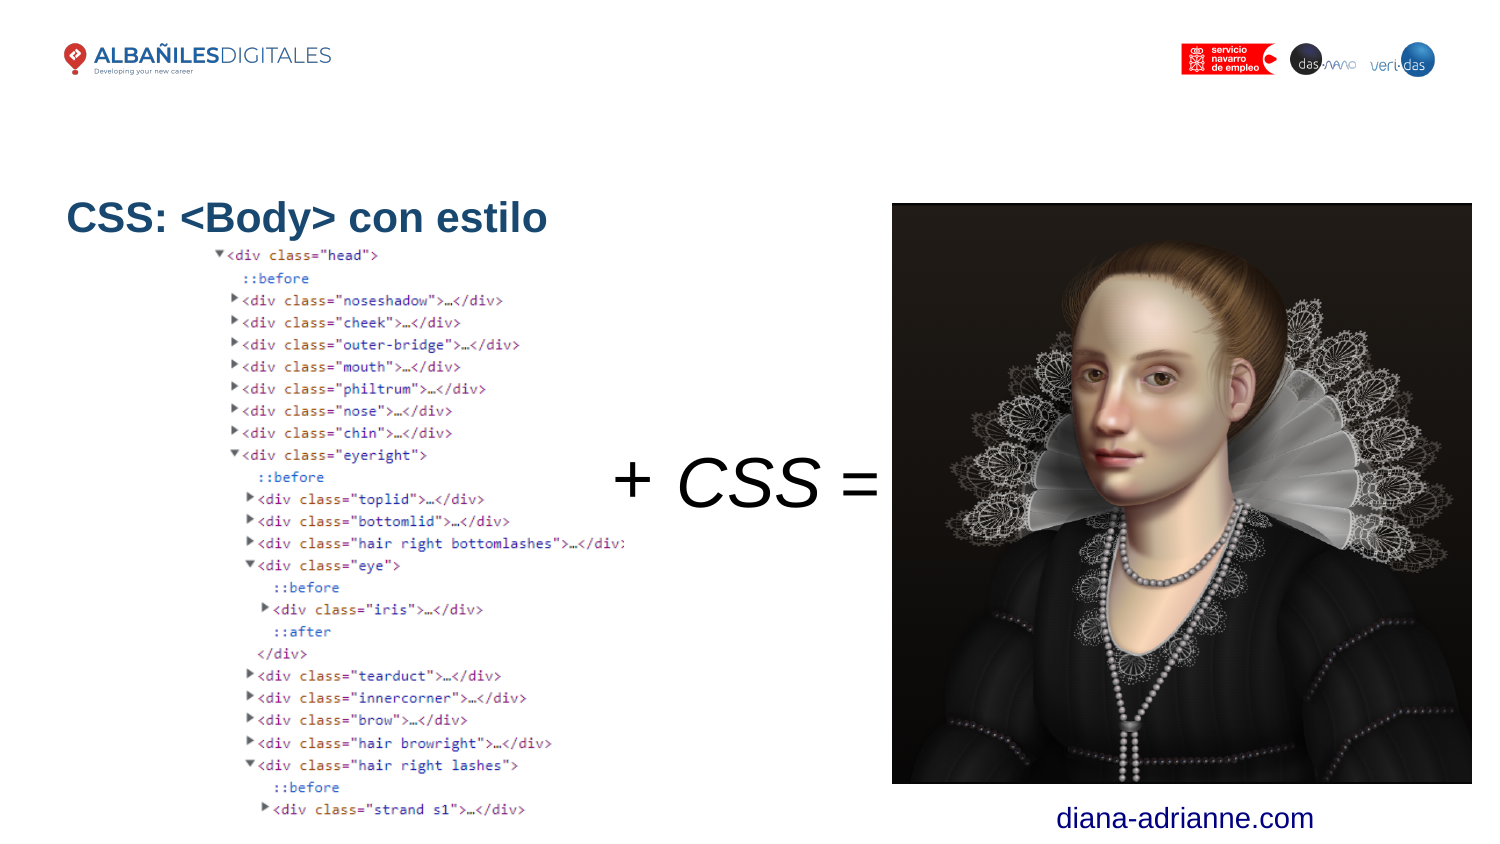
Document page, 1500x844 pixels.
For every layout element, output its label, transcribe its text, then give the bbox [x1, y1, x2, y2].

picture [64, 43, 332, 75]
picture [1370, 42, 1435, 77]
picture [1181, 43, 1277, 75]
picture [1290, 43, 1356, 75]
picture [170, 245, 624, 819]
picture [892, 203, 1472, 784]
text_box CSS = [586, 421, 914, 537]
text_box CSS: <Body> con estilo [66, 179, 728, 318]
text_box diana-adrianne.com [966, 784, 1378, 844]
